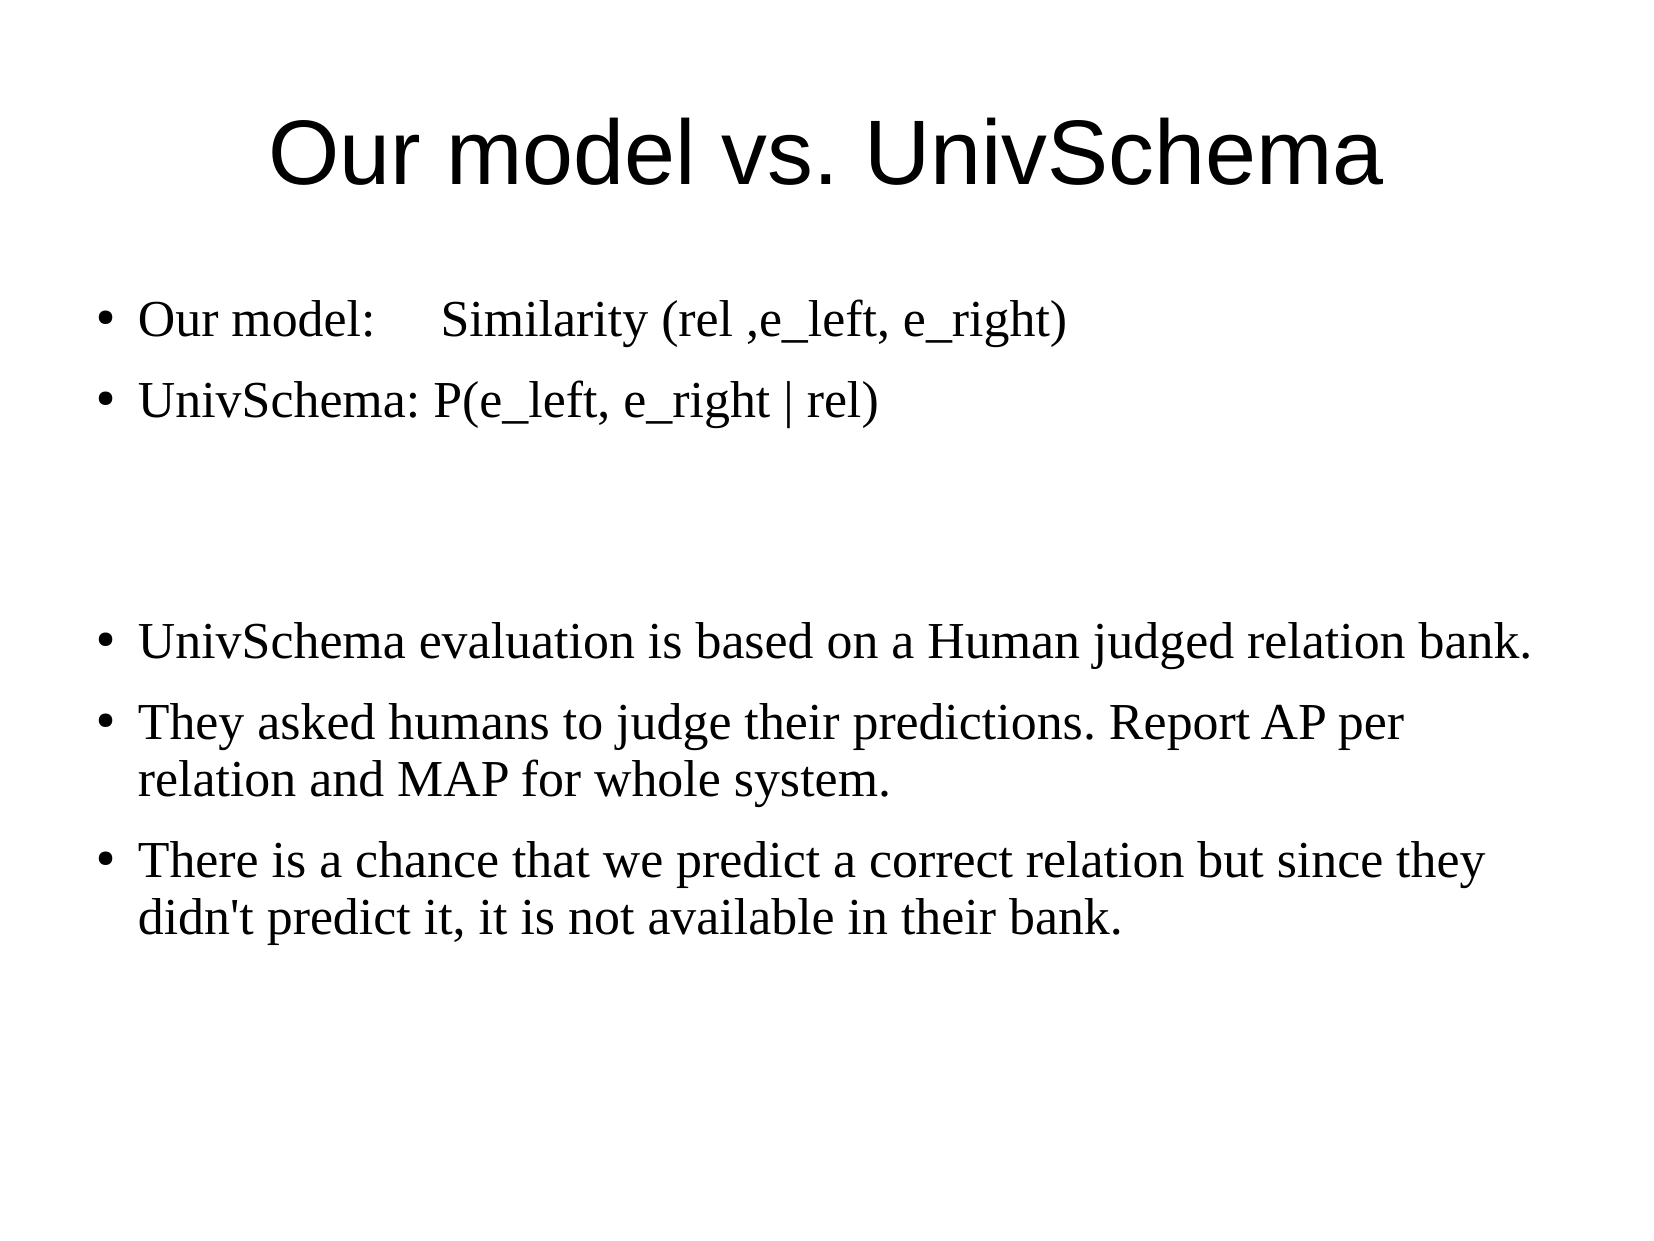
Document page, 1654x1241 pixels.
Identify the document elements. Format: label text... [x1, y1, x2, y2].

title Our model vs. UnivSchema [82, 49, 1571, 257]
list Our model: Similarity (rel ,e_left, e_right) UnivSchema: P(e_left, e_right | rel) UnivSchema evaluation is based on a Human judged relation bank. They asked humans to judge their predictions. Report AP per relation and MAP for whole system. There is a chance that we predict a correct relation but since they didn't predict it, it is not available in their bank. [82, 290, 1538, 1010]
